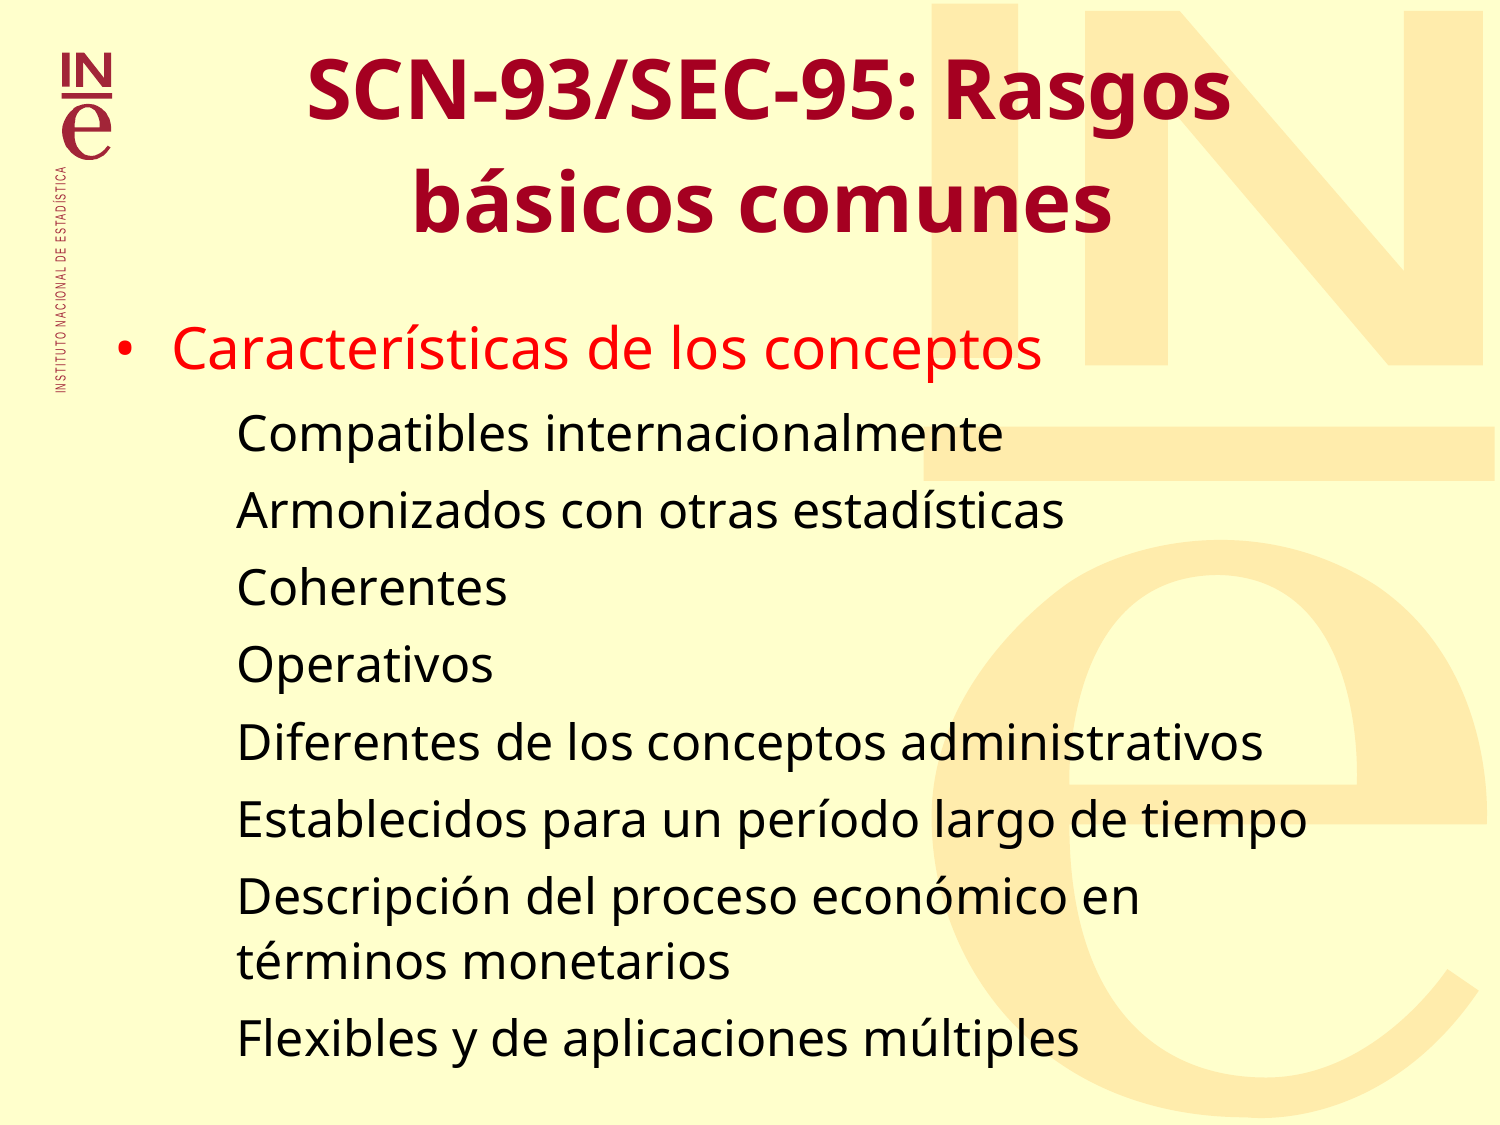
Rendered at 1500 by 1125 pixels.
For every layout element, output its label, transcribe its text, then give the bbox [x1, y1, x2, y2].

list Características de los conceptos Compatibles internacionalmente Armonizados con otras estadísticas Coherentes Operativos Diferentes de los conceptos administrativos Establecidos para un período largo de tiempo Descripción del proceso económico en términos monetarios Flexibles y de aplicaciones múltiples [99, 299, 1375, 1088]
title SCN-93/SEC-95: Rasgos básicos comunes [125, 36, 1401, 252]
